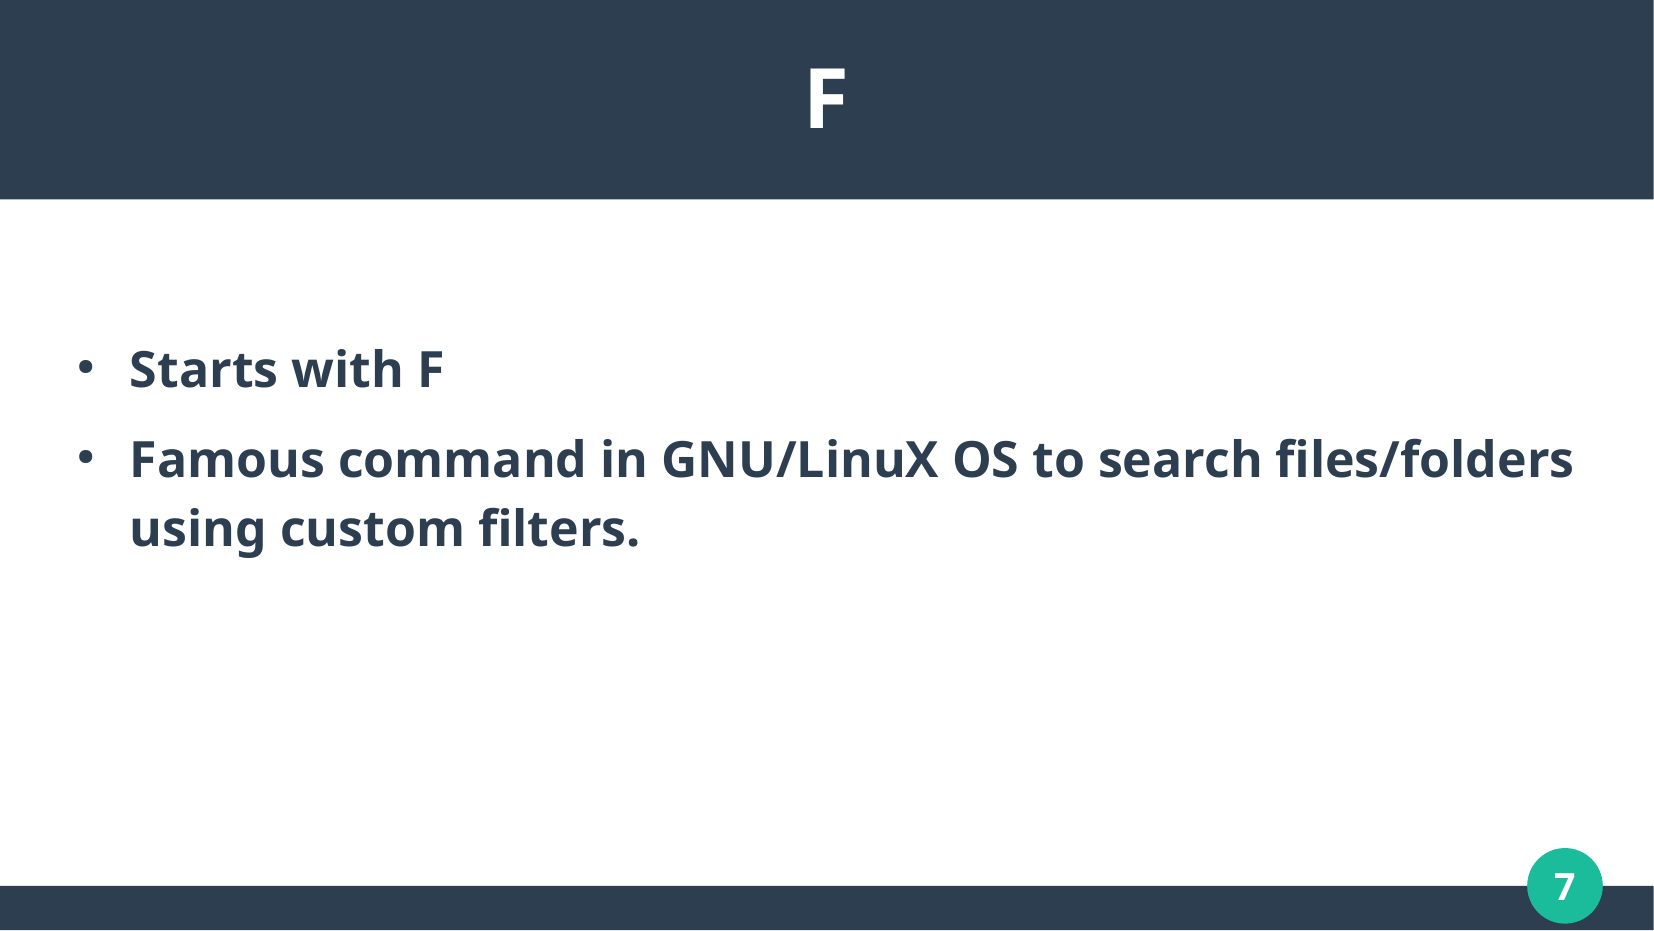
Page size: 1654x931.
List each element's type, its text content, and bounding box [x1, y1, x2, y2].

list Starts with F Famous command in GNU/LinuX OS to search files/folders using custom filters. [59, 243, 1595, 864]
title F [59, 37, 1595, 156]
